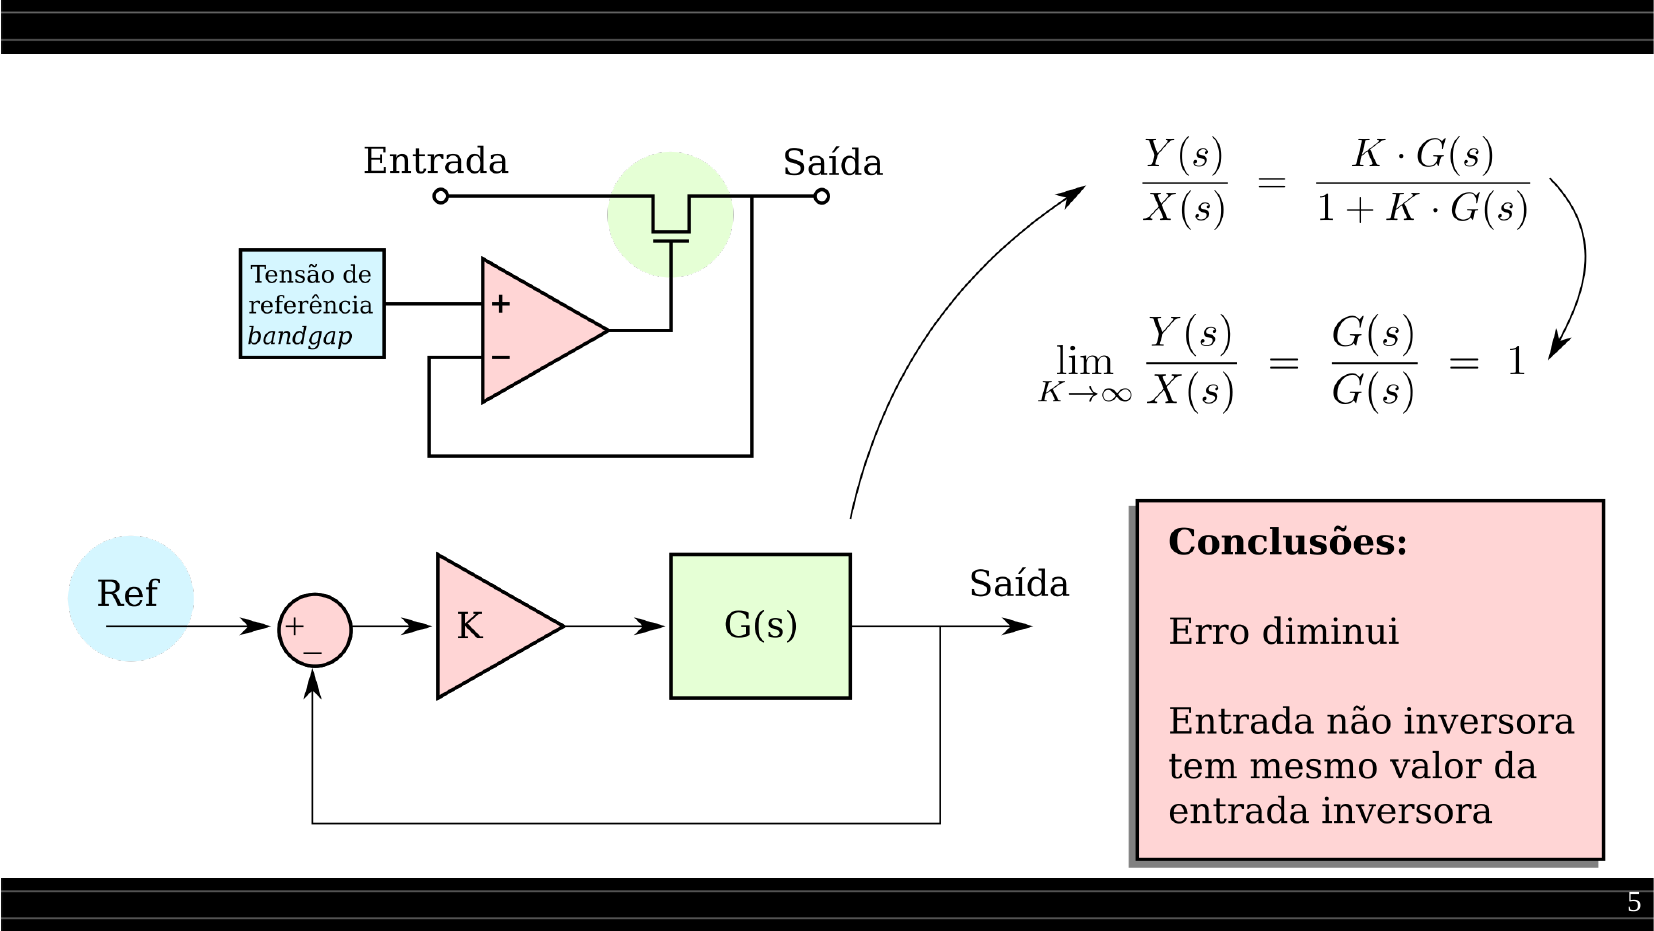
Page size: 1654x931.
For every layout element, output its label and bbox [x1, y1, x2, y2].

picture [1, 878, 1654, 931]
picture [41, 118, 1623, 877]
picture [1, 0, 1654, 54]
